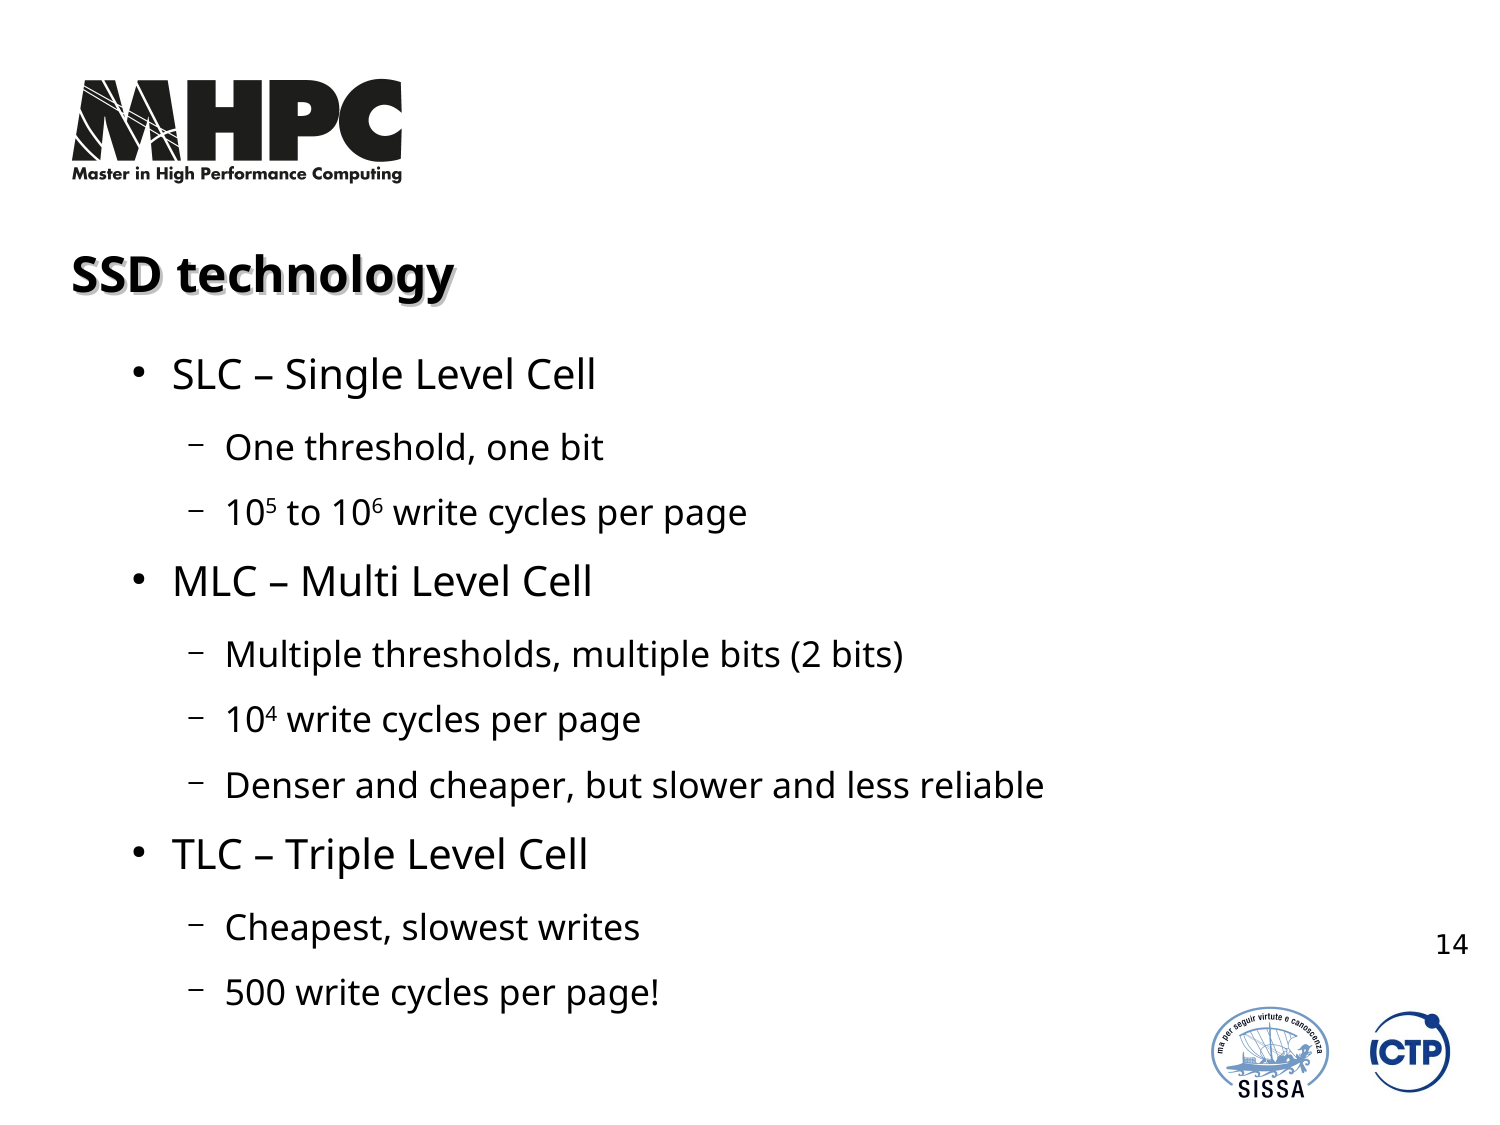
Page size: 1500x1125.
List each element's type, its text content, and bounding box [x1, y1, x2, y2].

picture [13, 10, 1500, 1125]
title SSD technology [71, 179, 1293, 368]
list SLC – Single Level Cell One threshold, one bit 105 to 106 write cycles per page MLC – Multi Level Cell Multiple thresholds, multiple bits (2 bits) 104 write cycles per page Denser and cheaper, but slower and less reliable TLC – Triple Level Cell Cheapest, slowest writes 500 write cycles per page! [98, 345, 1471, 1019]
